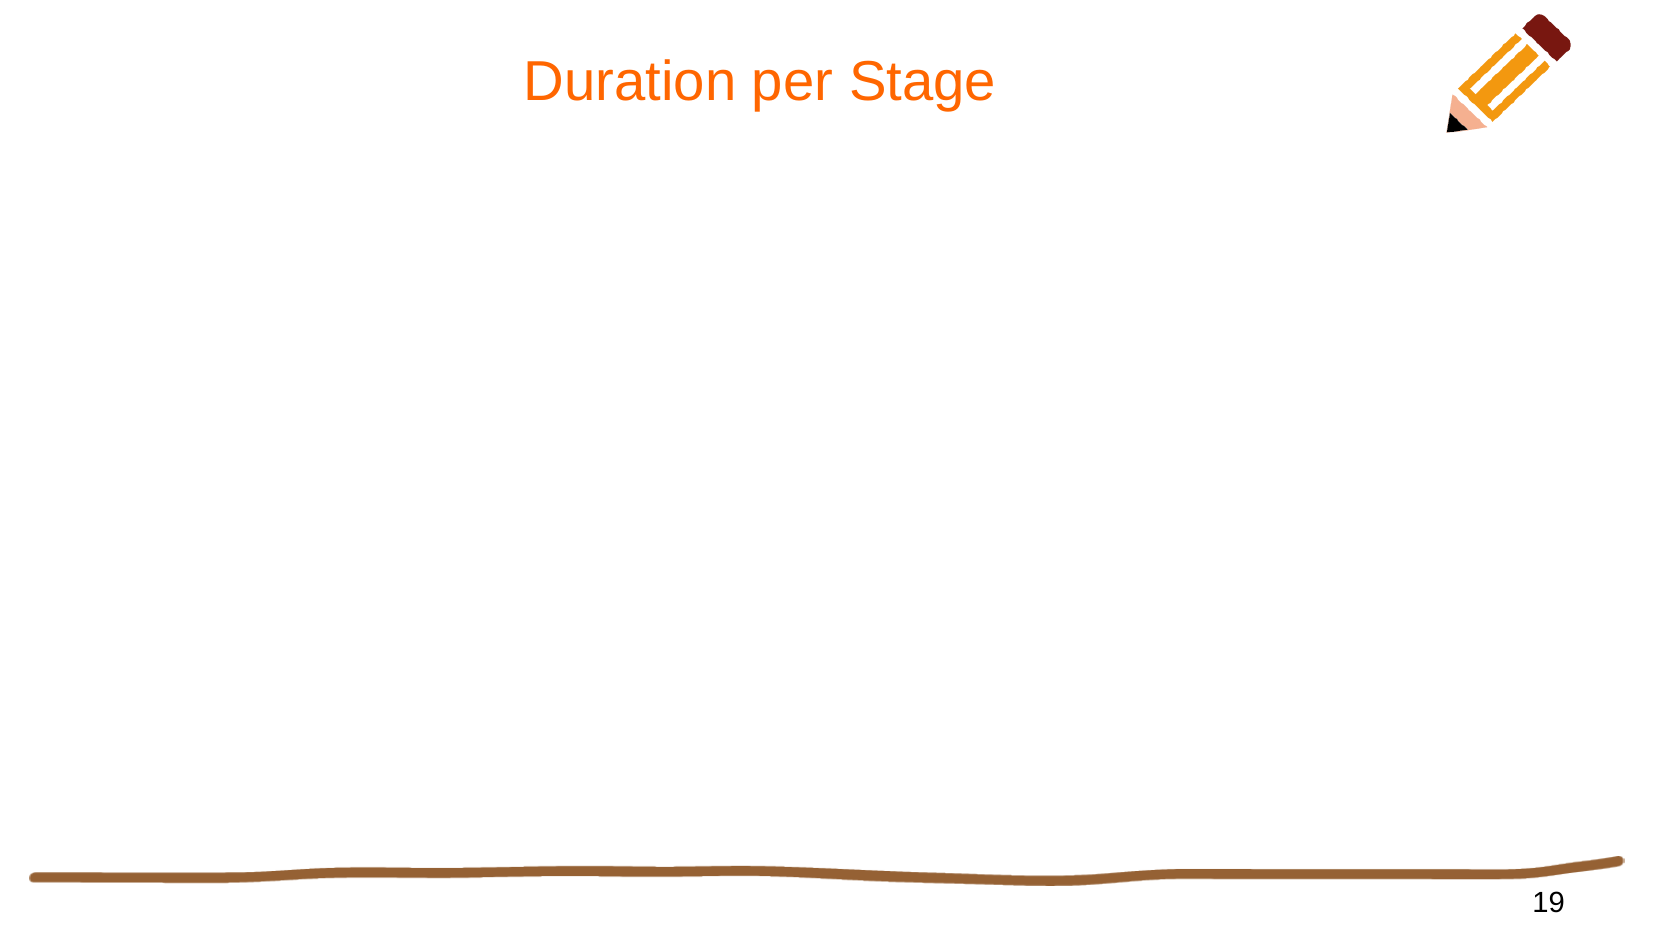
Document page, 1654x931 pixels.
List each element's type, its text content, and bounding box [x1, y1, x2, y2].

title Duration per Stage [88, 29, 1447, 133]
picture [29, 856, 1625, 886]
picture [1446, 14, 1571, 133]
